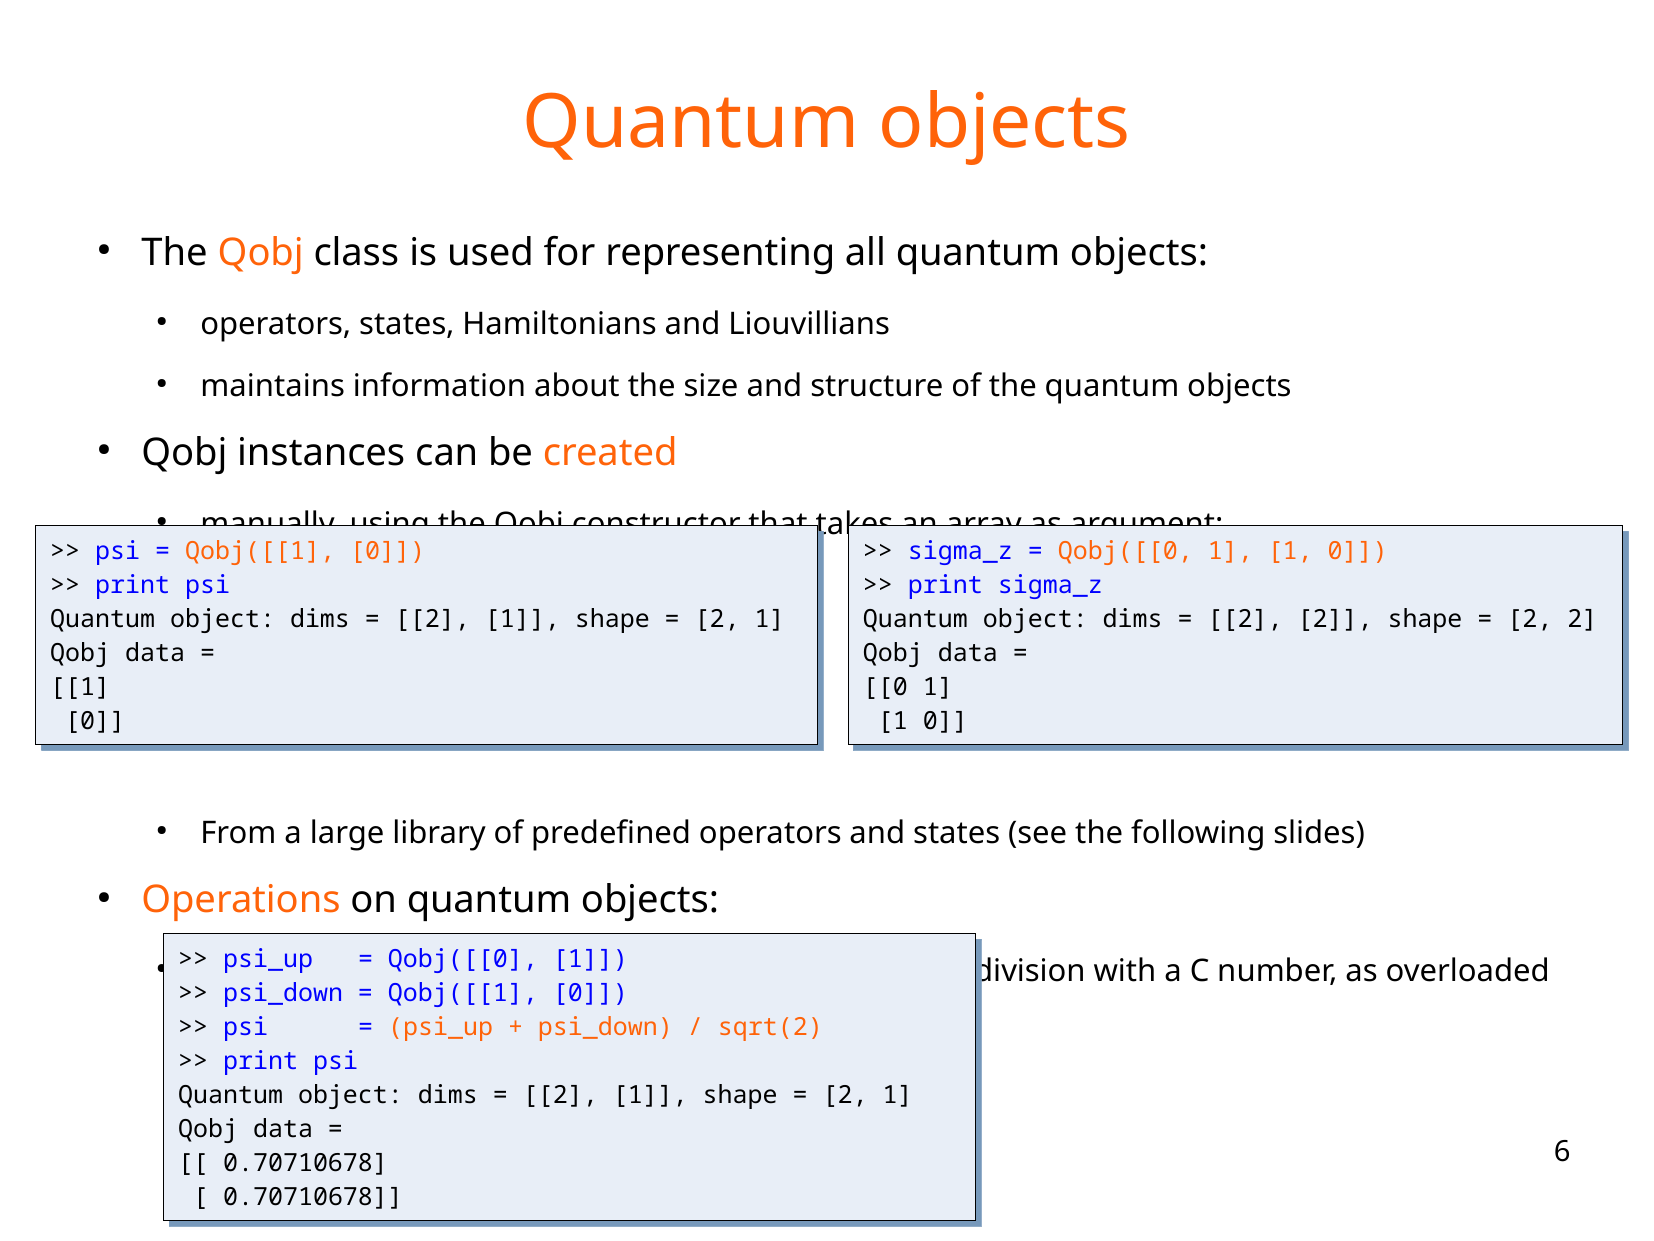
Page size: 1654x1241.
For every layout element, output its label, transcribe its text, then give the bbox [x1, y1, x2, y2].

text_box >> psi = Qobj([[1], [0]]) >> print psi Quantum object: dims = [[2], [1]], shape = [2, 1] Qobj data = [[1] [0]] [35, 525, 818, 710]
list The Qobj class is used for representing all quantum objects: operators, states, Hamiltonians and Liouvillians maintains information about the size and structure of the quantum objects Qobj instances can be created manually, using the Qobj constructor that takes an array as argument: From a large library of predefined operators and states (see the following slides) Operations on quantum objects: Arithmetic operation: plus, minus, multiplication and division with a C number, as overloaded operators: [82, 225, 1571, 1044]
title Quantum objects [82, 49, 1571, 188]
text_box >> sigma_z = Qobj([[0, 1], [1, 0]]) >> print sigma_z Quantum object: dims = [[2], [2]], shape = [2, 2] Qobj data = [[0 1] [1 0]] [848, 525, 1623, 713]
text_box >> psi_up = Qobj([[0], [1]]) >> psi_down = Qobj([[1], [0]]) >> psi = (psi_up + psi_down) / sqrt(2) >> print psi Quantum object: dims = [[2], [1]], shape = [2, 1] Qobj data = [[ 0.70710678] [ 0.70710678]] [163, 933, 976, 1175]
